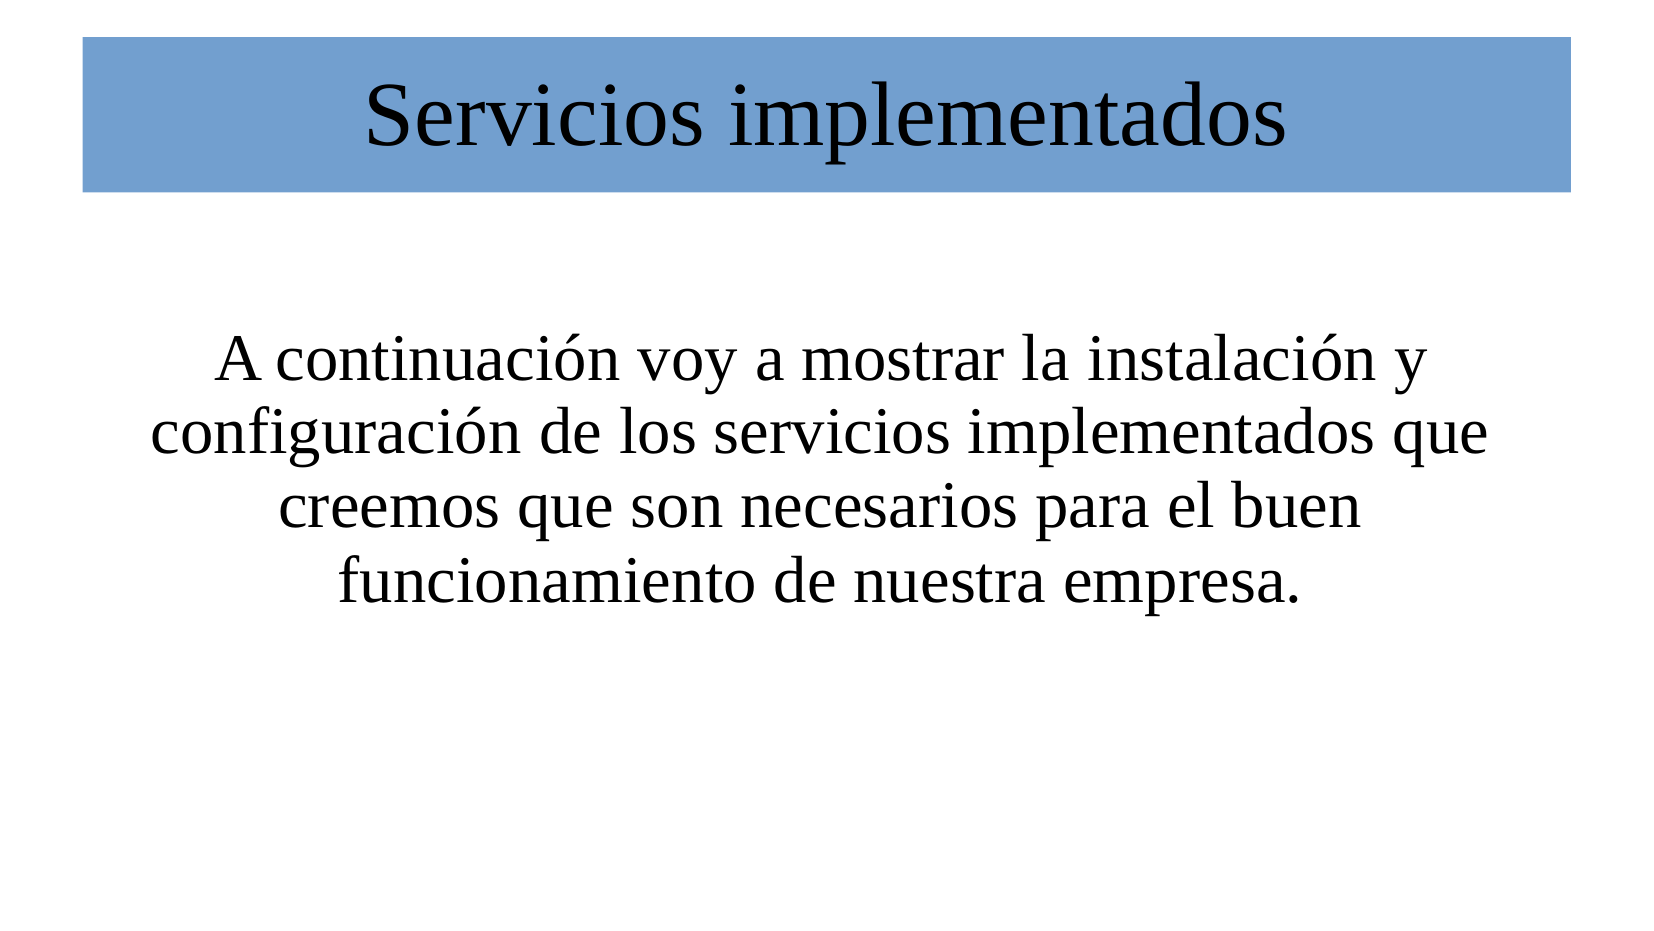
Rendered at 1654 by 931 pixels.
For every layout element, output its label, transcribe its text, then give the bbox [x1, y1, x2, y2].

title Servicios implementados [82, 37, 1571, 193]
subtitle A continuación voy a mostrar la instalación y configuración de los servicios implementados que creemos que son necesarios para el buen funcionamiento de nuestra empresa. [76, 198, 1565, 739]
